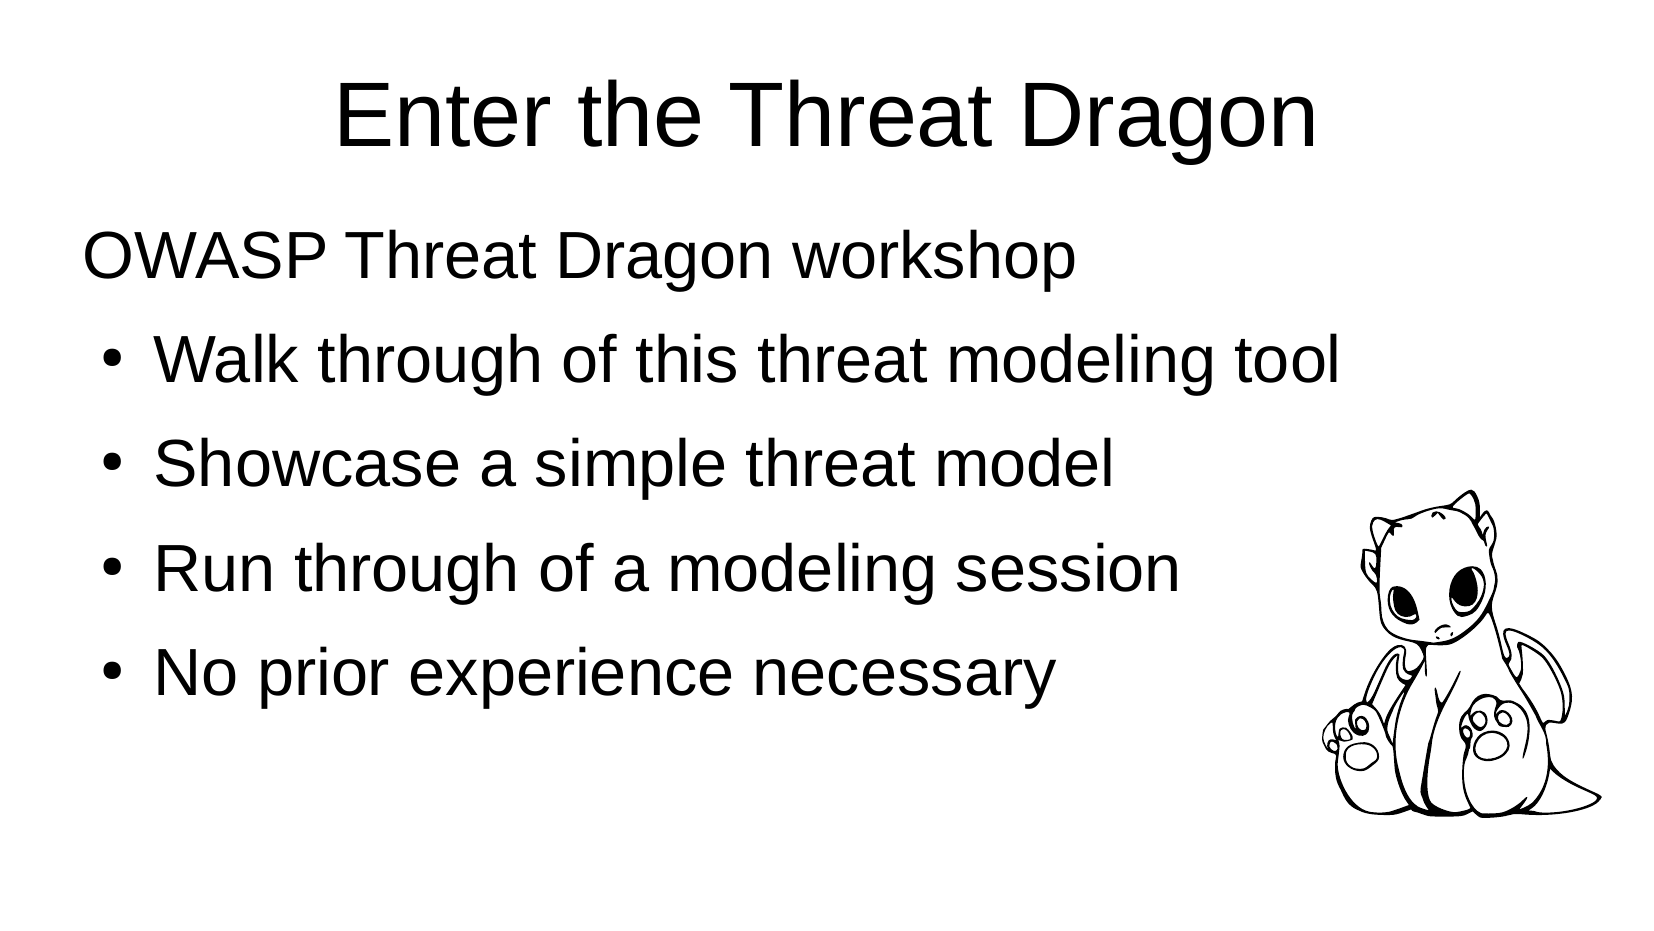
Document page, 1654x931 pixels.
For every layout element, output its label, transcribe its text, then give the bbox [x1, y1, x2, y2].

title Enter the Threat Dragon [82, 37, 1571, 193]
list OWASP Threat Dragon workshop Walk through of this threat modeling tool Showcase a simple threat model Run through of a modeling session No prior experience necessary [82, 217, 1571, 758]
picture [1310, 485, 1651, 826]
